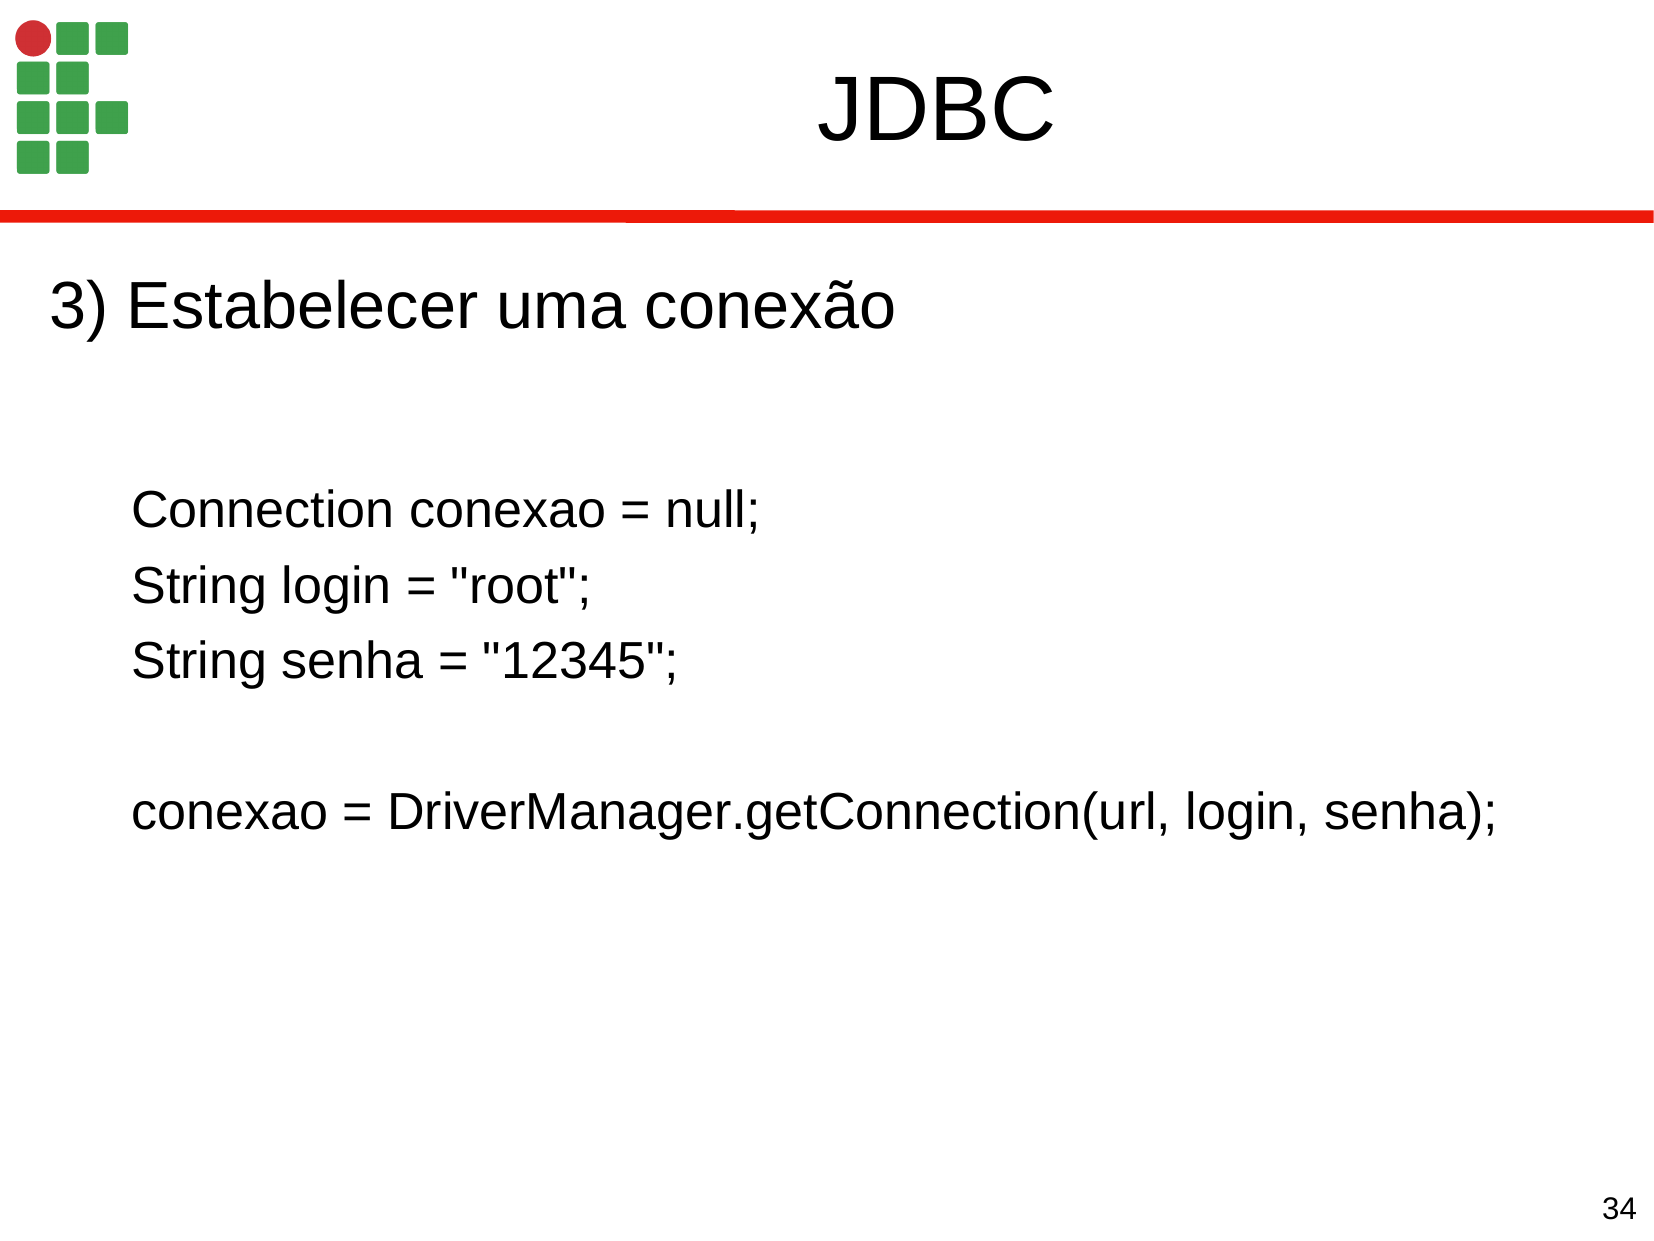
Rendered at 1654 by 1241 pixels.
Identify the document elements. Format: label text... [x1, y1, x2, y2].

text_box <number> [1185, 1179, 1654, 1220]
text_box JDBC [253, 0, 1622, 207]
text_box 3) Estabelecer uma conexão Connection conexao = null; String login = "root"; String senha = "12345"; conexao = DriverManager.getConnection(url, login, senha); [32, 253, 1654, 1205]
picture [14, 16, 130, 178]
